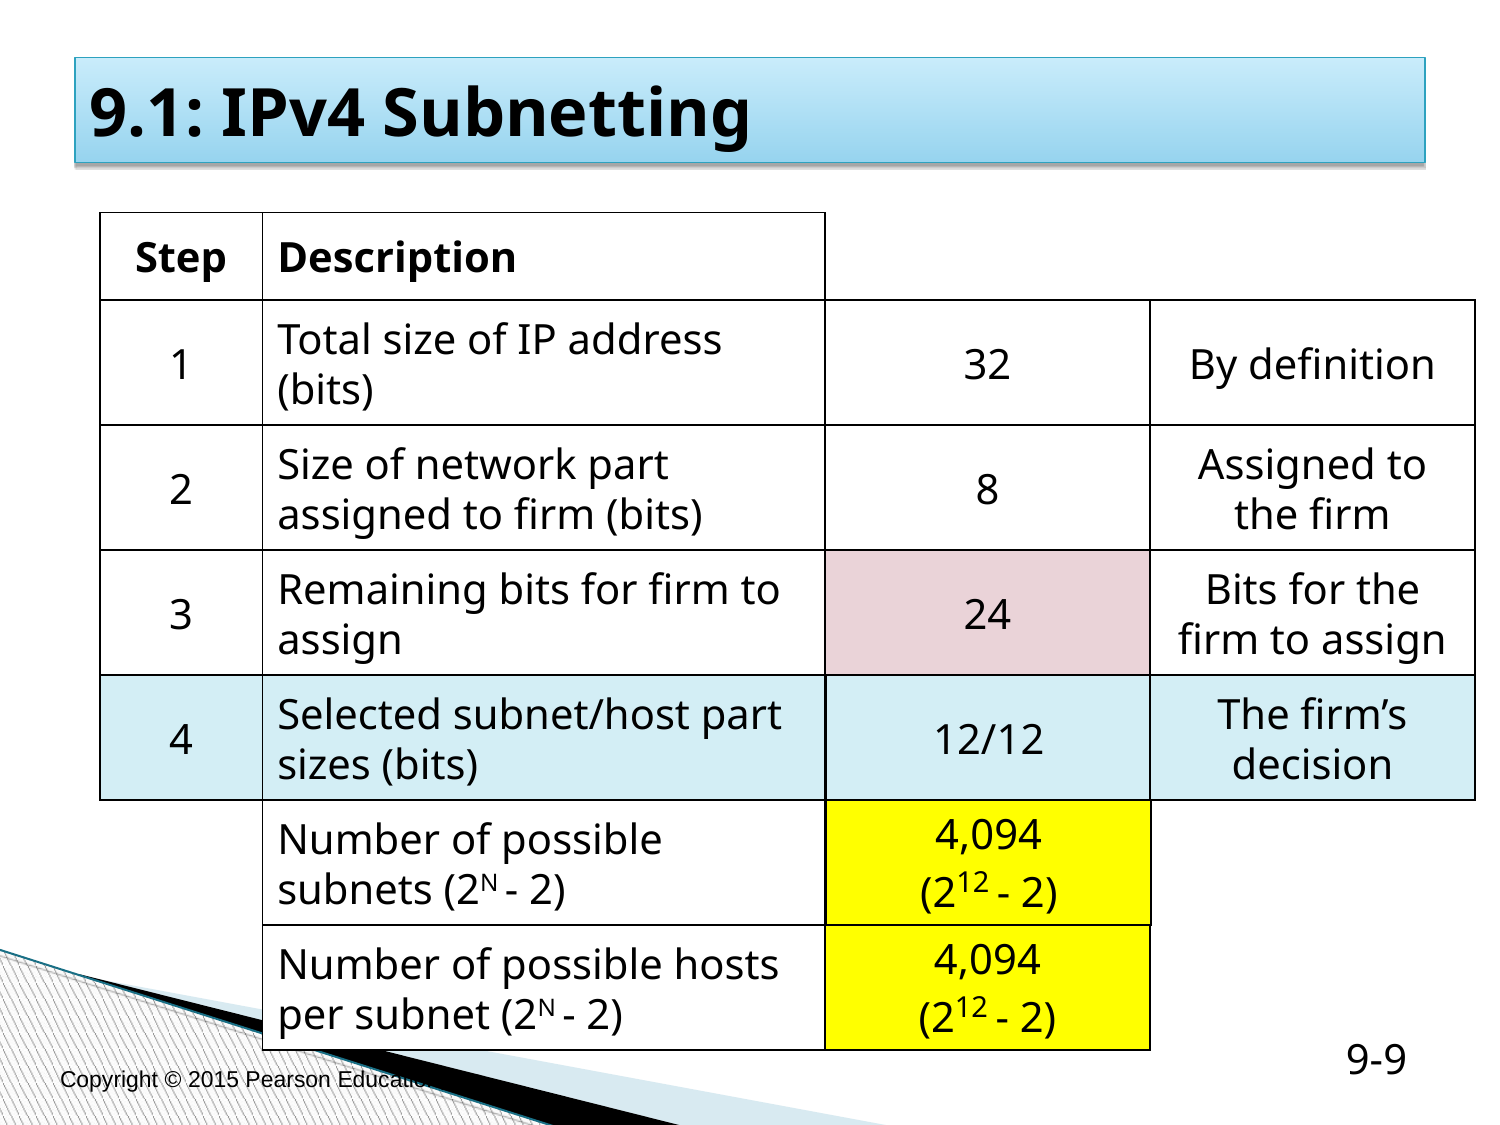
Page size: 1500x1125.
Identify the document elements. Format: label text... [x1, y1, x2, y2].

text_box Description [263, 212, 825, 299]
text_box Number of possible hosts per subnet (2N - 2) [262, 924, 825, 1050]
text_box By definition [1149, 299, 1475, 425]
text_box 4 [99, 675, 263, 800]
text_box Bits for the firm to assign [1149, 549, 1475, 675]
text_box Total size of IP address (bits) [263, 299, 825, 425]
text_box Step [99, 212, 263, 299]
text_box Remaining bits for firm to assign [263, 549, 825, 675]
text_box Selected subnet/host part sizes (bits) [263, 675, 825, 800]
footer Copyright © 2015 Pearson Education, Inc. [37, 1050, 513, 1100]
text_box 1 [99, 299, 263, 425]
text_box 12/12 [826, 675, 1149, 800]
text_box 32 [825, 299, 1149, 425]
text_box 4,094 (212 - 2) [825, 924, 1150, 1050]
text_box 4,094 (212 - 2) [826, 800, 1152, 925]
text_box 8 [825, 425, 1149, 549]
text_box 24 [825, 549, 1149, 675]
title 9.1: IPv4 Subnetting [75, 57, 1425, 163]
text_box 2 [99, 425, 263, 549]
text_box Size of network part assigned to firm (bits) [263, 425, 825, 549]
text_box Assigned to the firm [1149, 425, 1475, 549]
slide_number 9-<number> [1287, 1037, 1423, 1098]
text_box The firm’s decision [1149, 675, 1475, 800]
text_box 3 [99, 549, 263, 675]
picture [0, 952, 543, 1125]
text_box Number of possible subnets (2N - 2) [262, 800, 825, 924]
